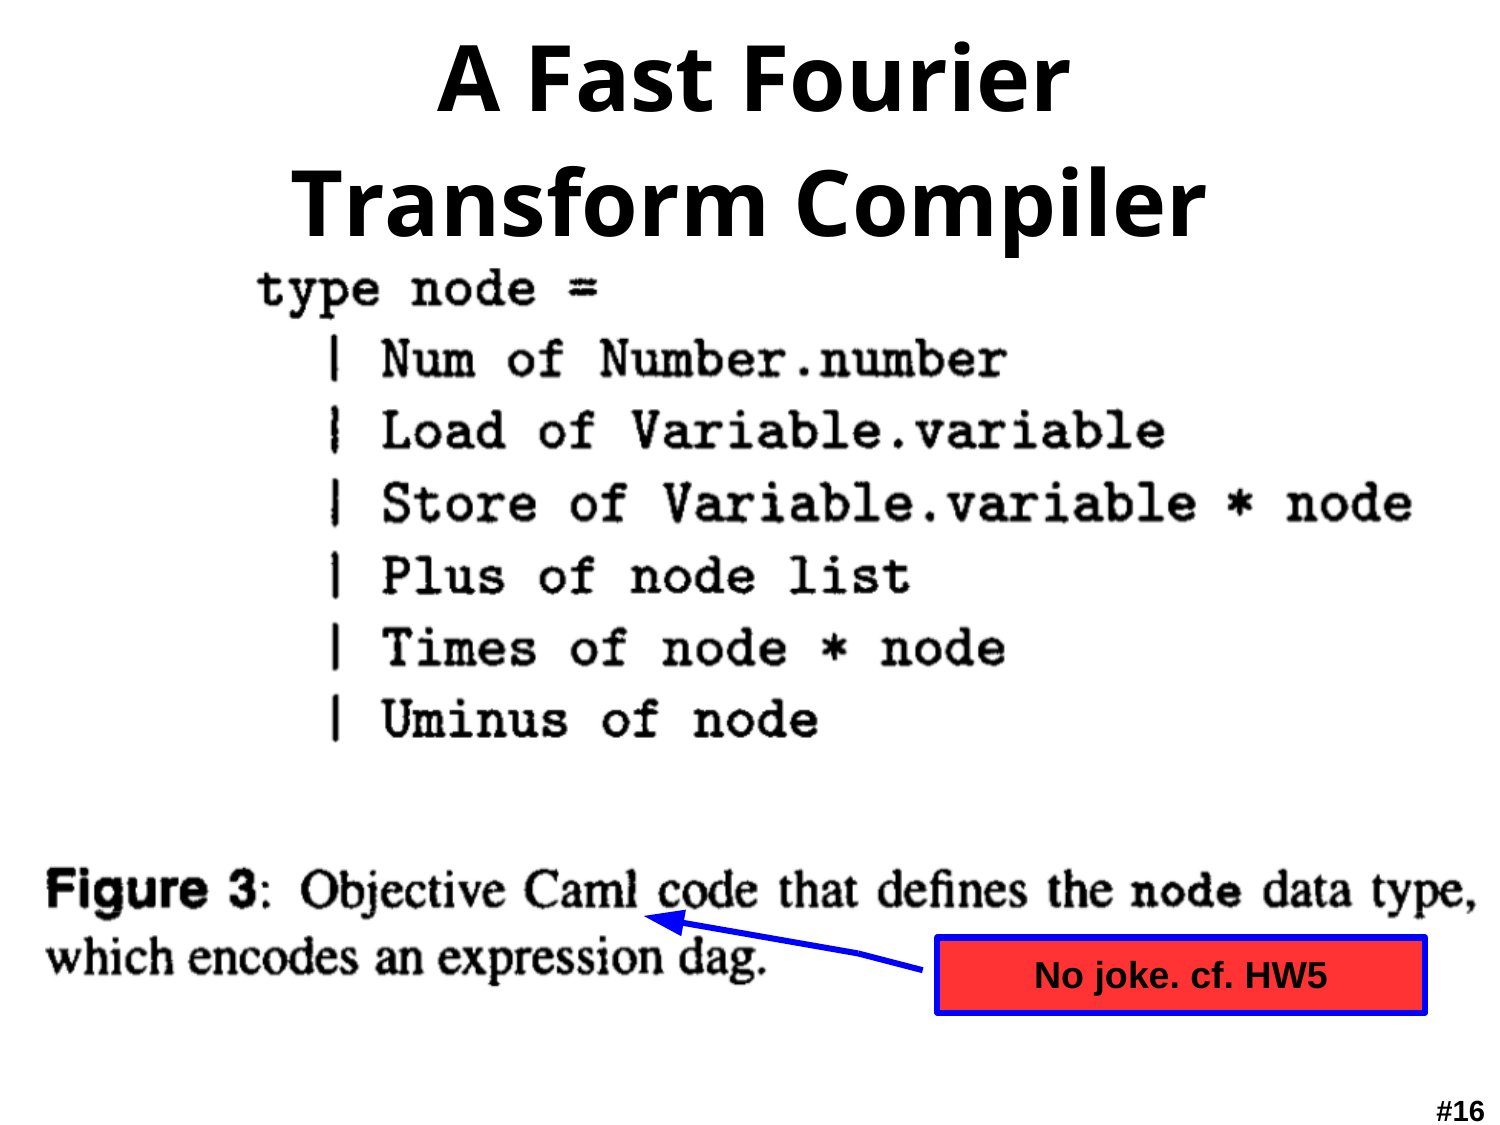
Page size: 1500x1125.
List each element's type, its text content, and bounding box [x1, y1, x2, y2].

text_box No joke. cf. HW5 [937, 938, 1425, 1013]
picture [21, 224, 1500, 997]
title A Fast Fourier Transform Compiler [24, 32, 1476, 246]
